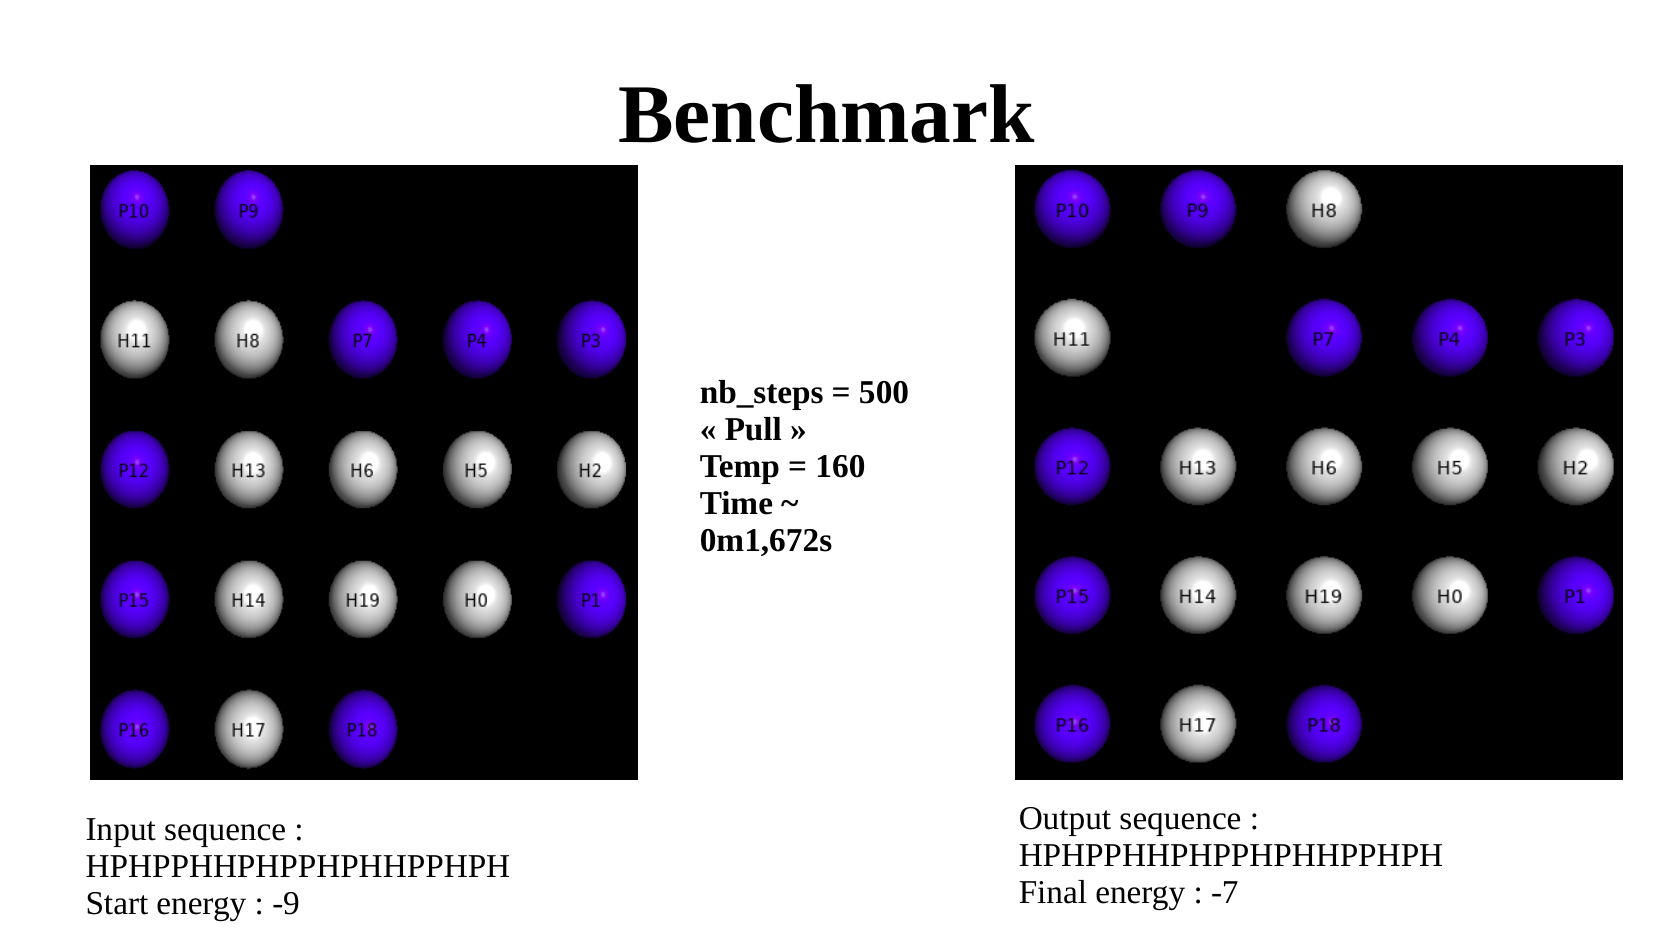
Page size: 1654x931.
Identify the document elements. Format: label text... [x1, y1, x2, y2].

text_box Output sequence : HPHPPHHPHPPHPHHPPHPH Final energy : -7 [1003, 792, 1536, 898]
text_box nb_steps = 500 « Pull » Temp = 160 Time ~ 0m1,672s [685, 366, 945, 530]
picture [90, 165, 638, 780]
picture [1015, 165, 1623, 780]
title Benchmark [82, 37, 1571, 193]
text_box Input sequence : HPHPPHHPHPPHPHHPPHPH Start energy : -9 [70, 803, 603, 909]
